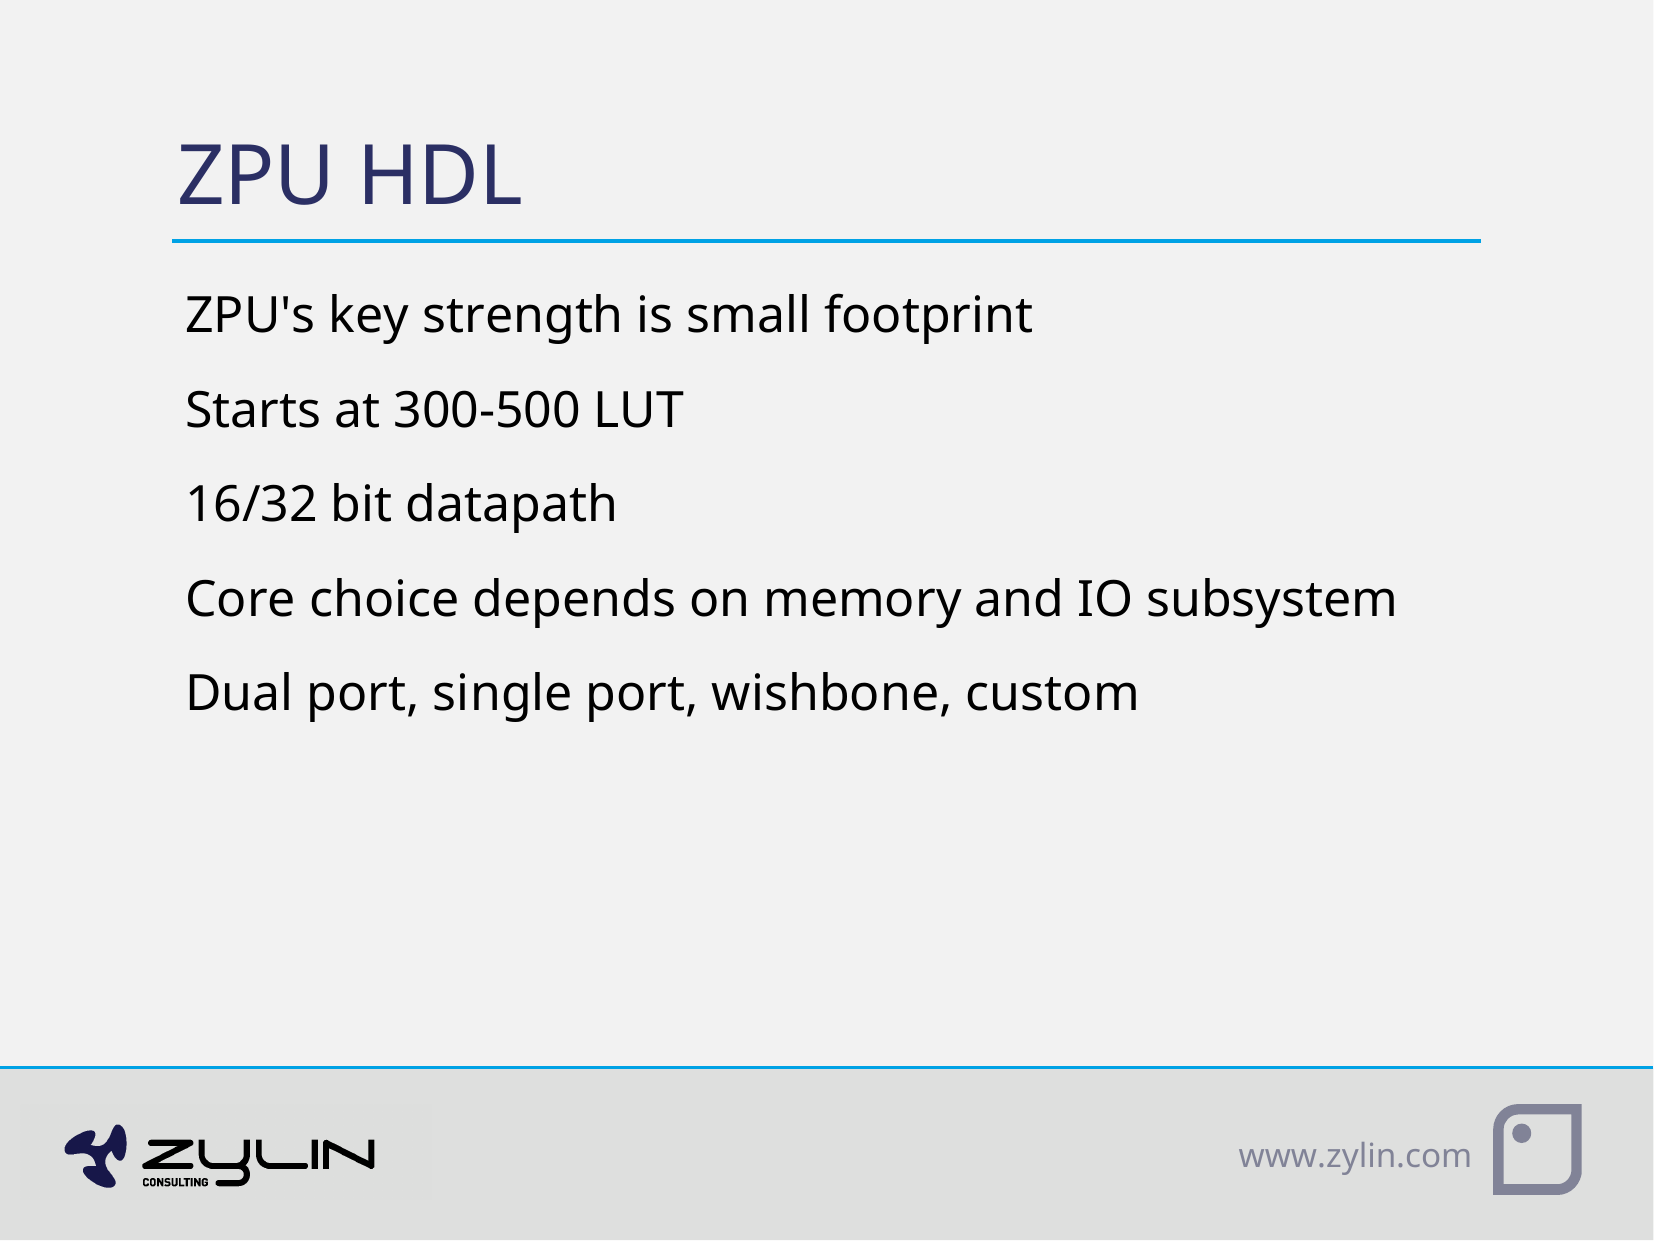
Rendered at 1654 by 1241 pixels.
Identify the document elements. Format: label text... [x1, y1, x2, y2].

list ZPU's key strength is small footprint Starts at 300-500 LUT 16/32 bit datapath Core choice depends on memory and IO subsystem Dual port, single port, wishbone, custom [167, 280, 1495, 1052]
title ZPU HDL [177, 122, 1493, 223]
picture [20, 1104, 432, 1200]
